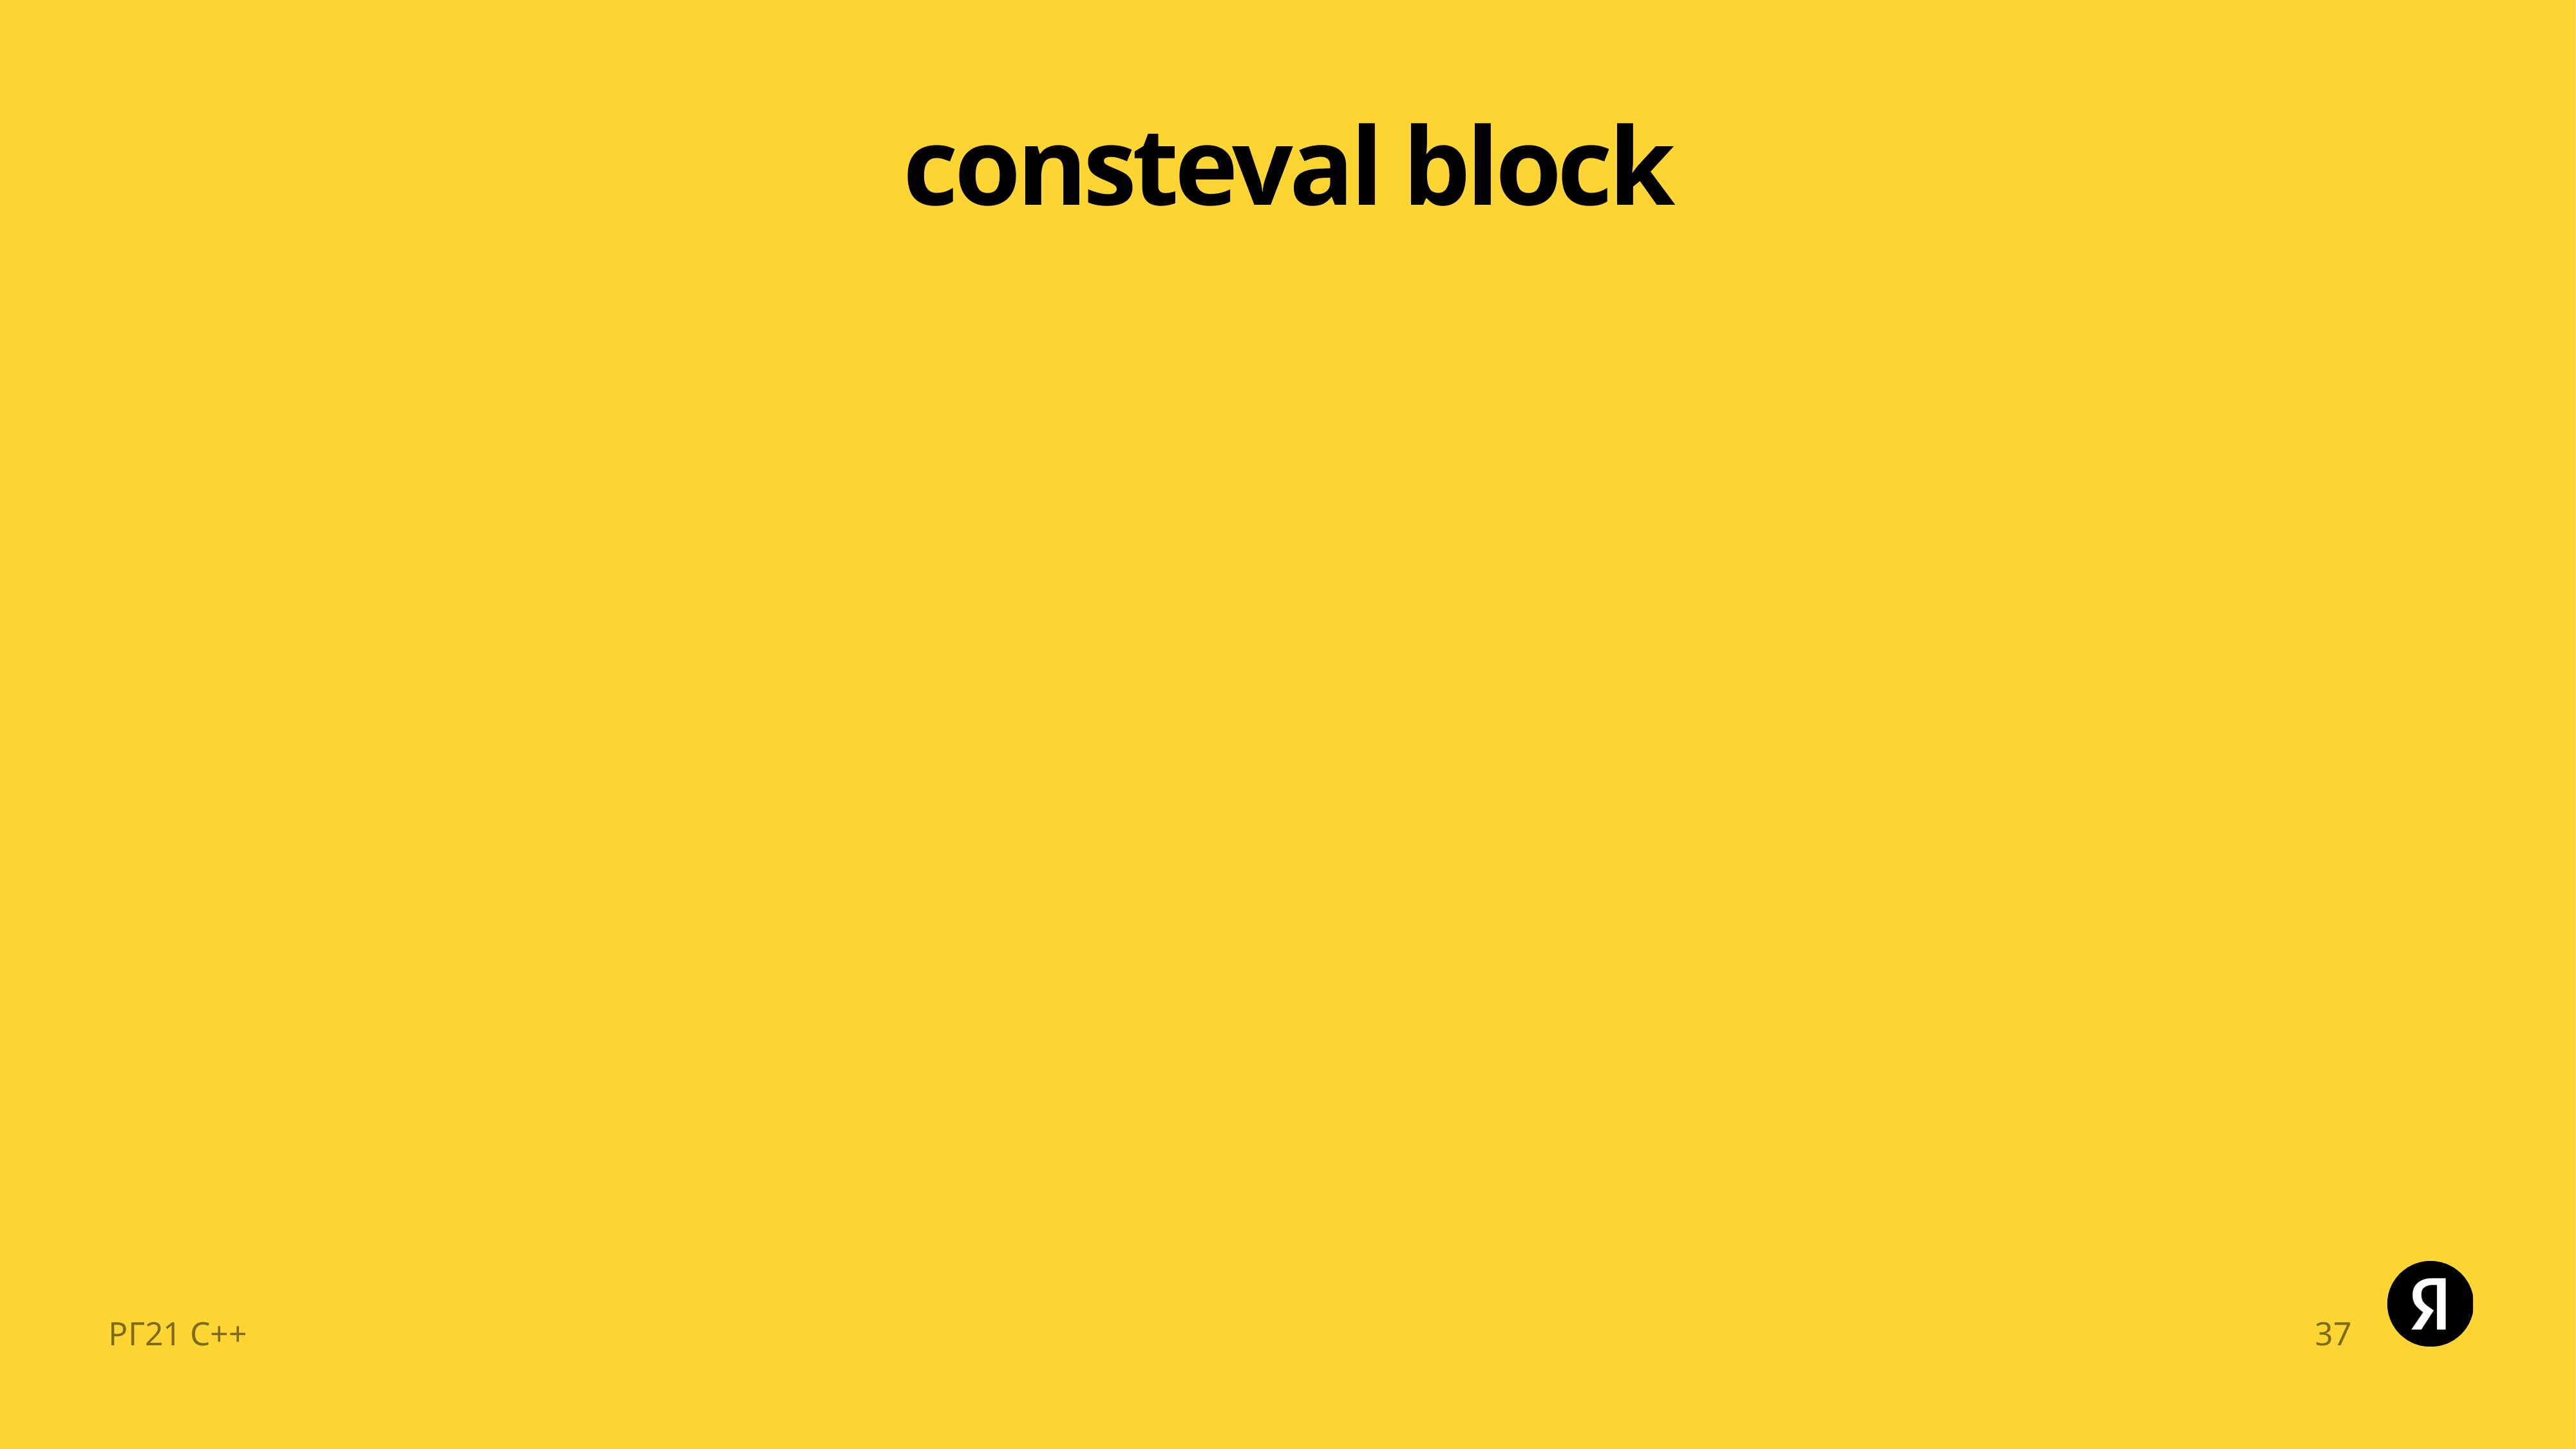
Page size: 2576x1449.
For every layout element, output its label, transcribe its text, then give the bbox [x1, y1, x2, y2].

picture [2387, 1261, 2474, 1347]
title consteval block [106, 101, 2473, 228]
